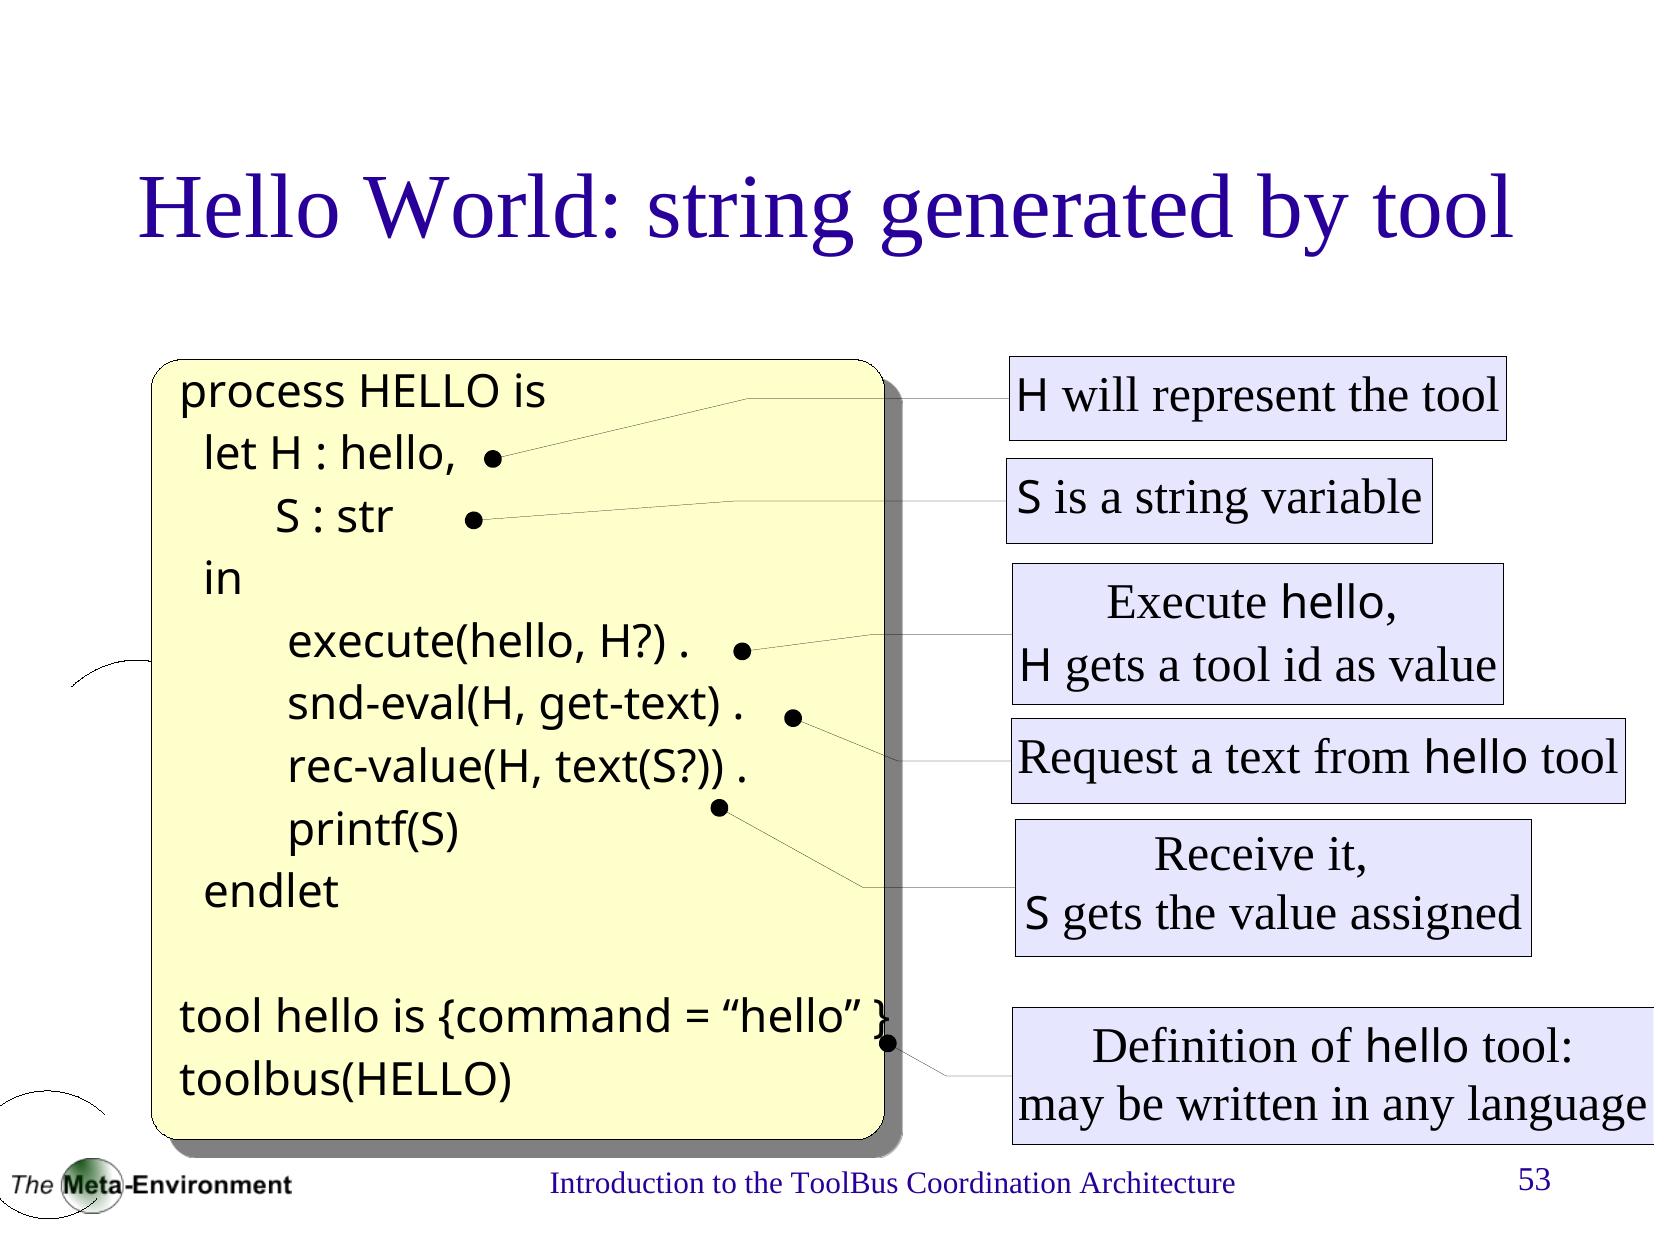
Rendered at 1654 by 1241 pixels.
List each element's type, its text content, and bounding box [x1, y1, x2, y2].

text_box H will represent the tool [1009, 356, 1507, 441]
text_box Definition of hello tool: may be written in any language [1012, 1007, 1654, 1145]
text_box Receive it, S gets the value assigned [1015, 819, 1532, 957]
text_box S is a string variable [1006, 458, 1433, 544]
text_box Request a text from hello tool [1011, 718, 1626, 804]
picture [12, 1158, 292, 1214]
text_box process HELLO is let H : hello, S : str in execute(hello, H?) . snd-eval(H, get-text) . rec-value(H, text(S?)) . printf(S) endlet tool hello is {command = “hello” } toolbus(HELLO) [179, 358, 868, 1127]
text_box [151, 359, 885, 1140]
text_box Execute hello, H gets a tool id as value [1012, 563, 1504, 705]
title Hello World: string generated by tool [121, 102, 1534, 311]
